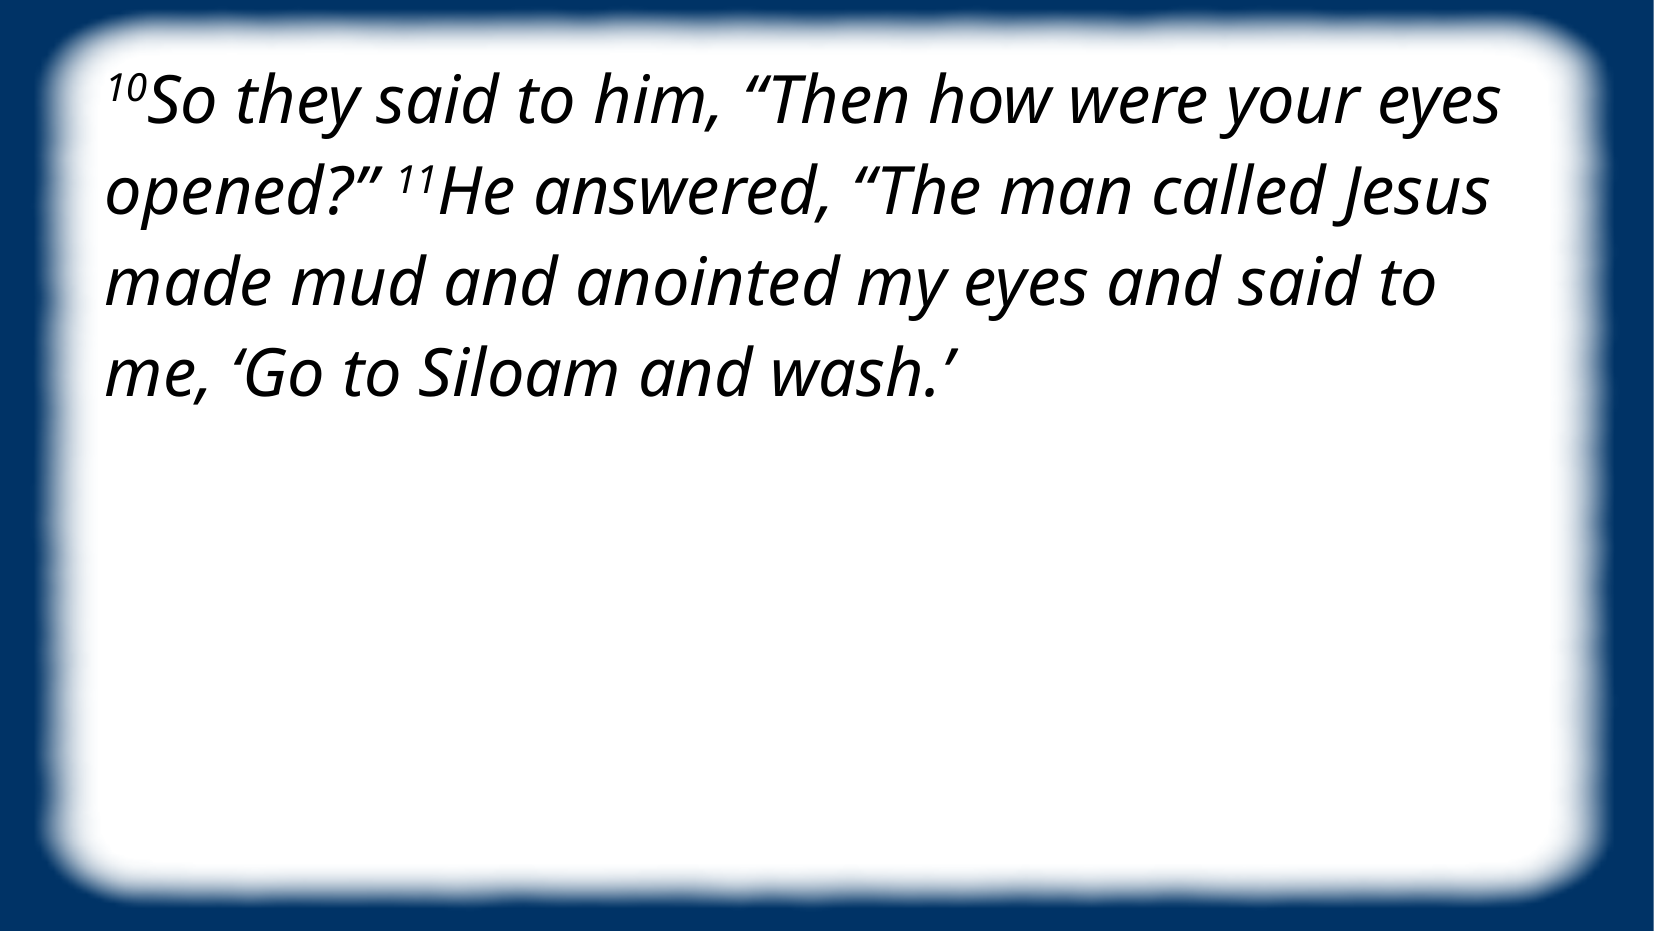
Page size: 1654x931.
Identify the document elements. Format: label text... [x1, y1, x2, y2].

text_box 10So they said to him, “Then how were your eyes opened?” 11He answered, “The man called Jesus made mud and anointed my eyes and said to me, ‘Go to Siloam and wash.’ [90, 45, 1561, 415]
picture [0, 0, 1654, 931]
